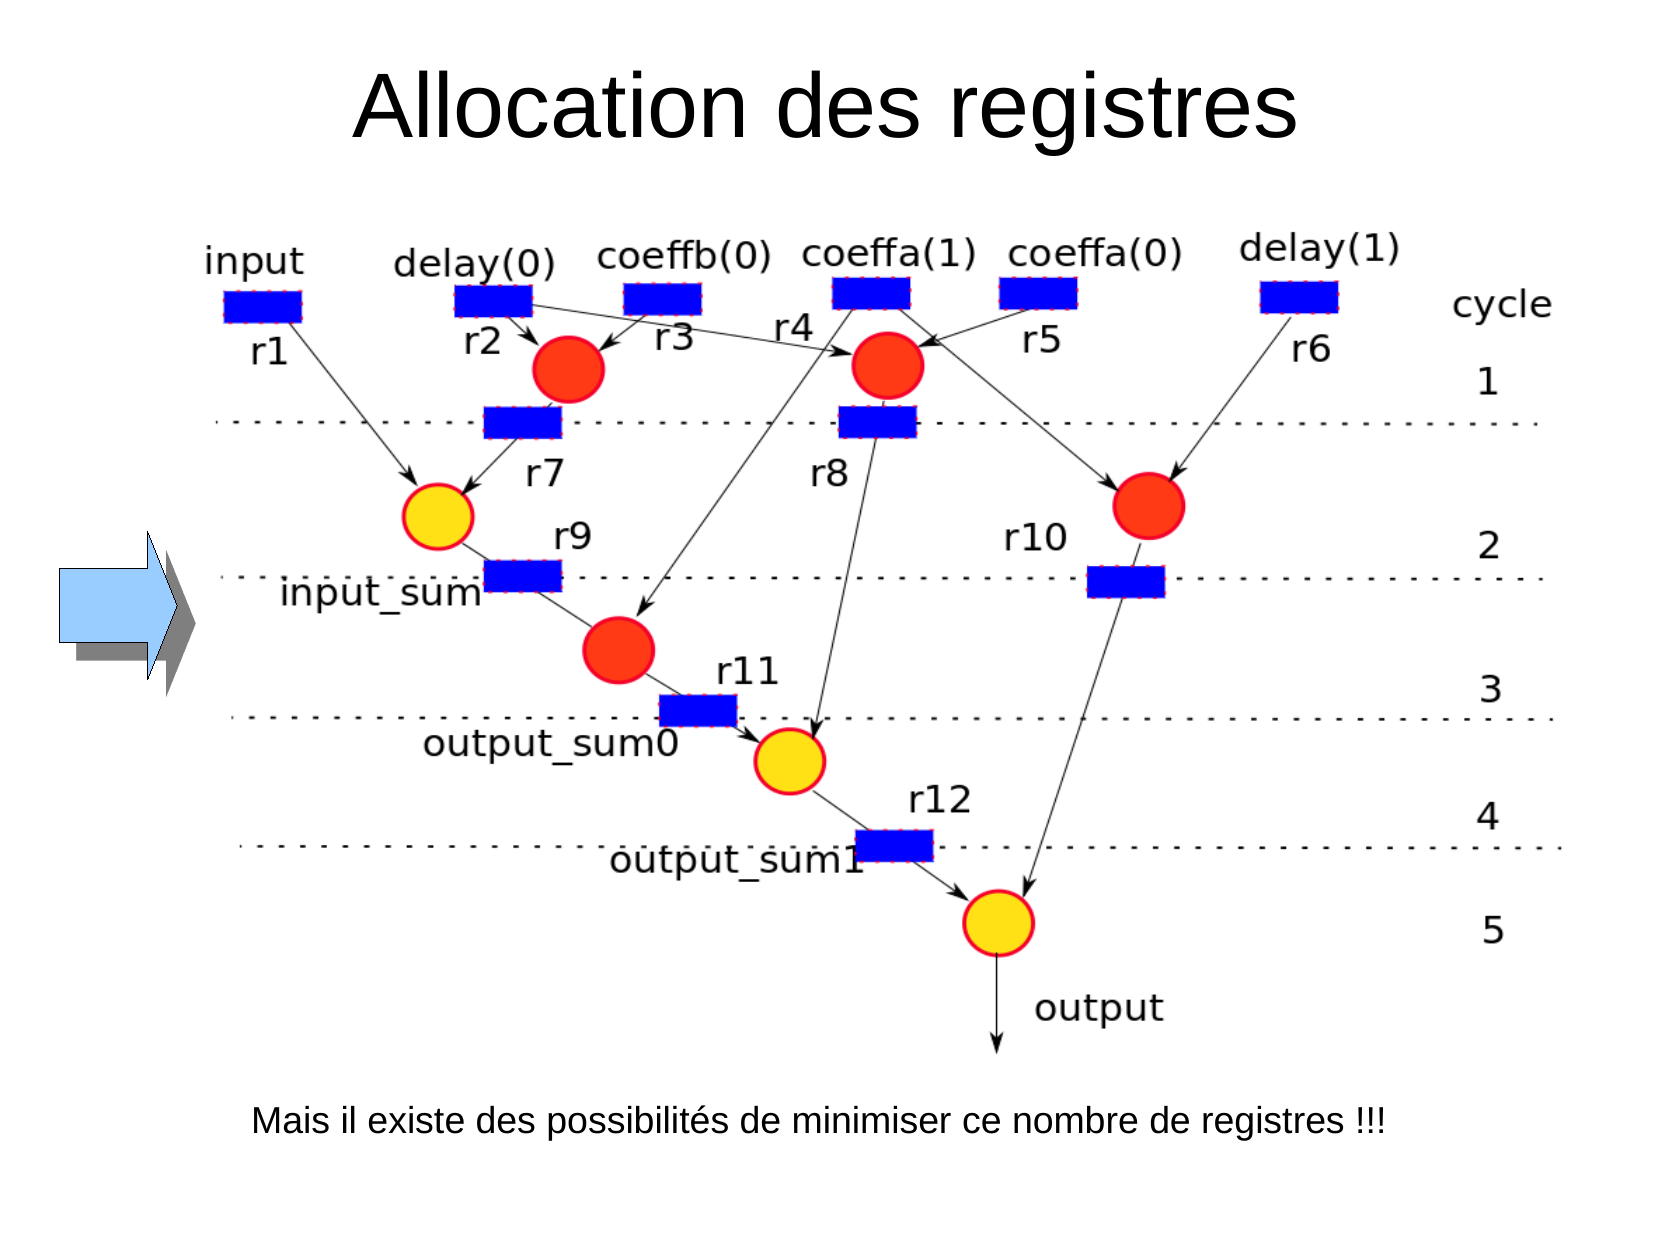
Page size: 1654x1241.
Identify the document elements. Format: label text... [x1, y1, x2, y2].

text_box [59, 531, 178, 680]
title Allocation des registres [82, 9, 1571, 202]
picture [118, 206, 1595, 1182]
text_box Mais il existe des possibilités de minimiser ce nombre de registres !!! [236, 1092, 1413, 1150]
